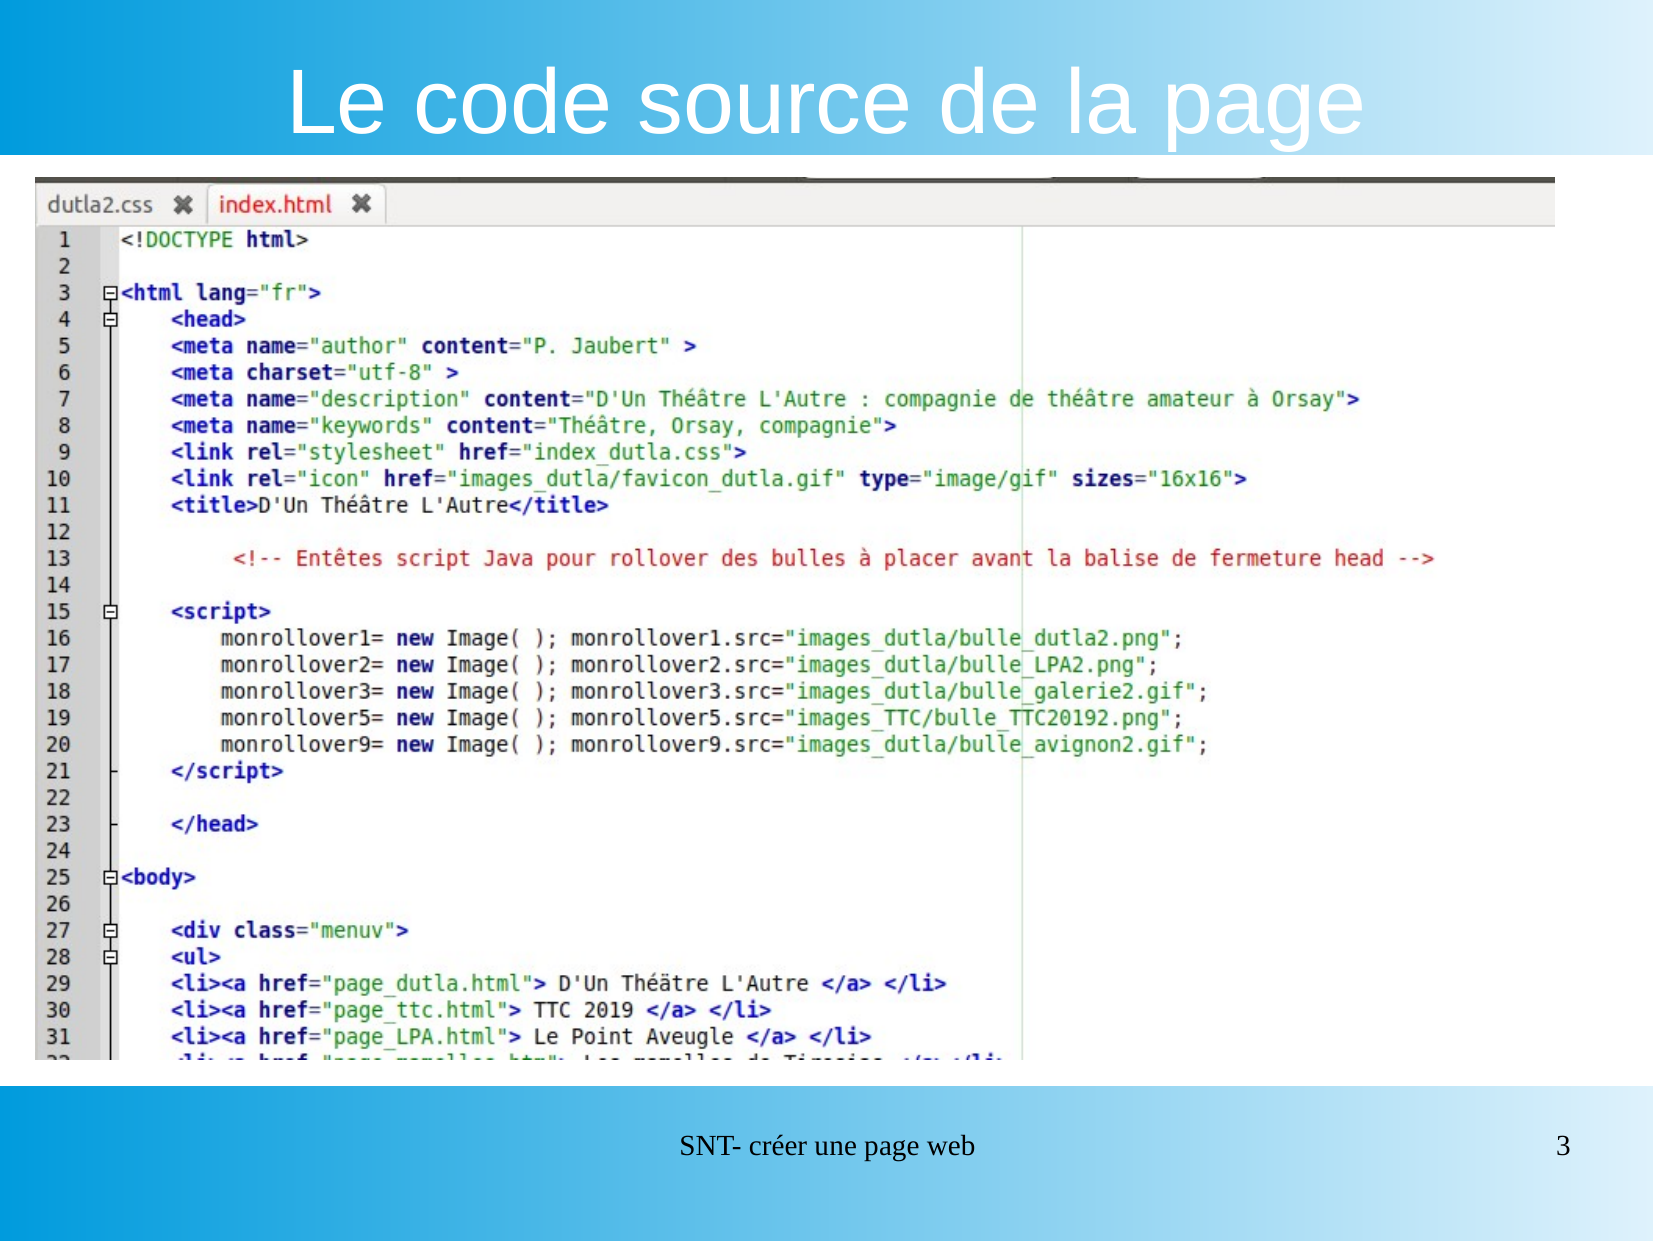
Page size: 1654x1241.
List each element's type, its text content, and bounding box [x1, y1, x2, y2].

picture [35, 177, 1555, 1060]
title Le code source de la page [82, 49, 1571, 155]
